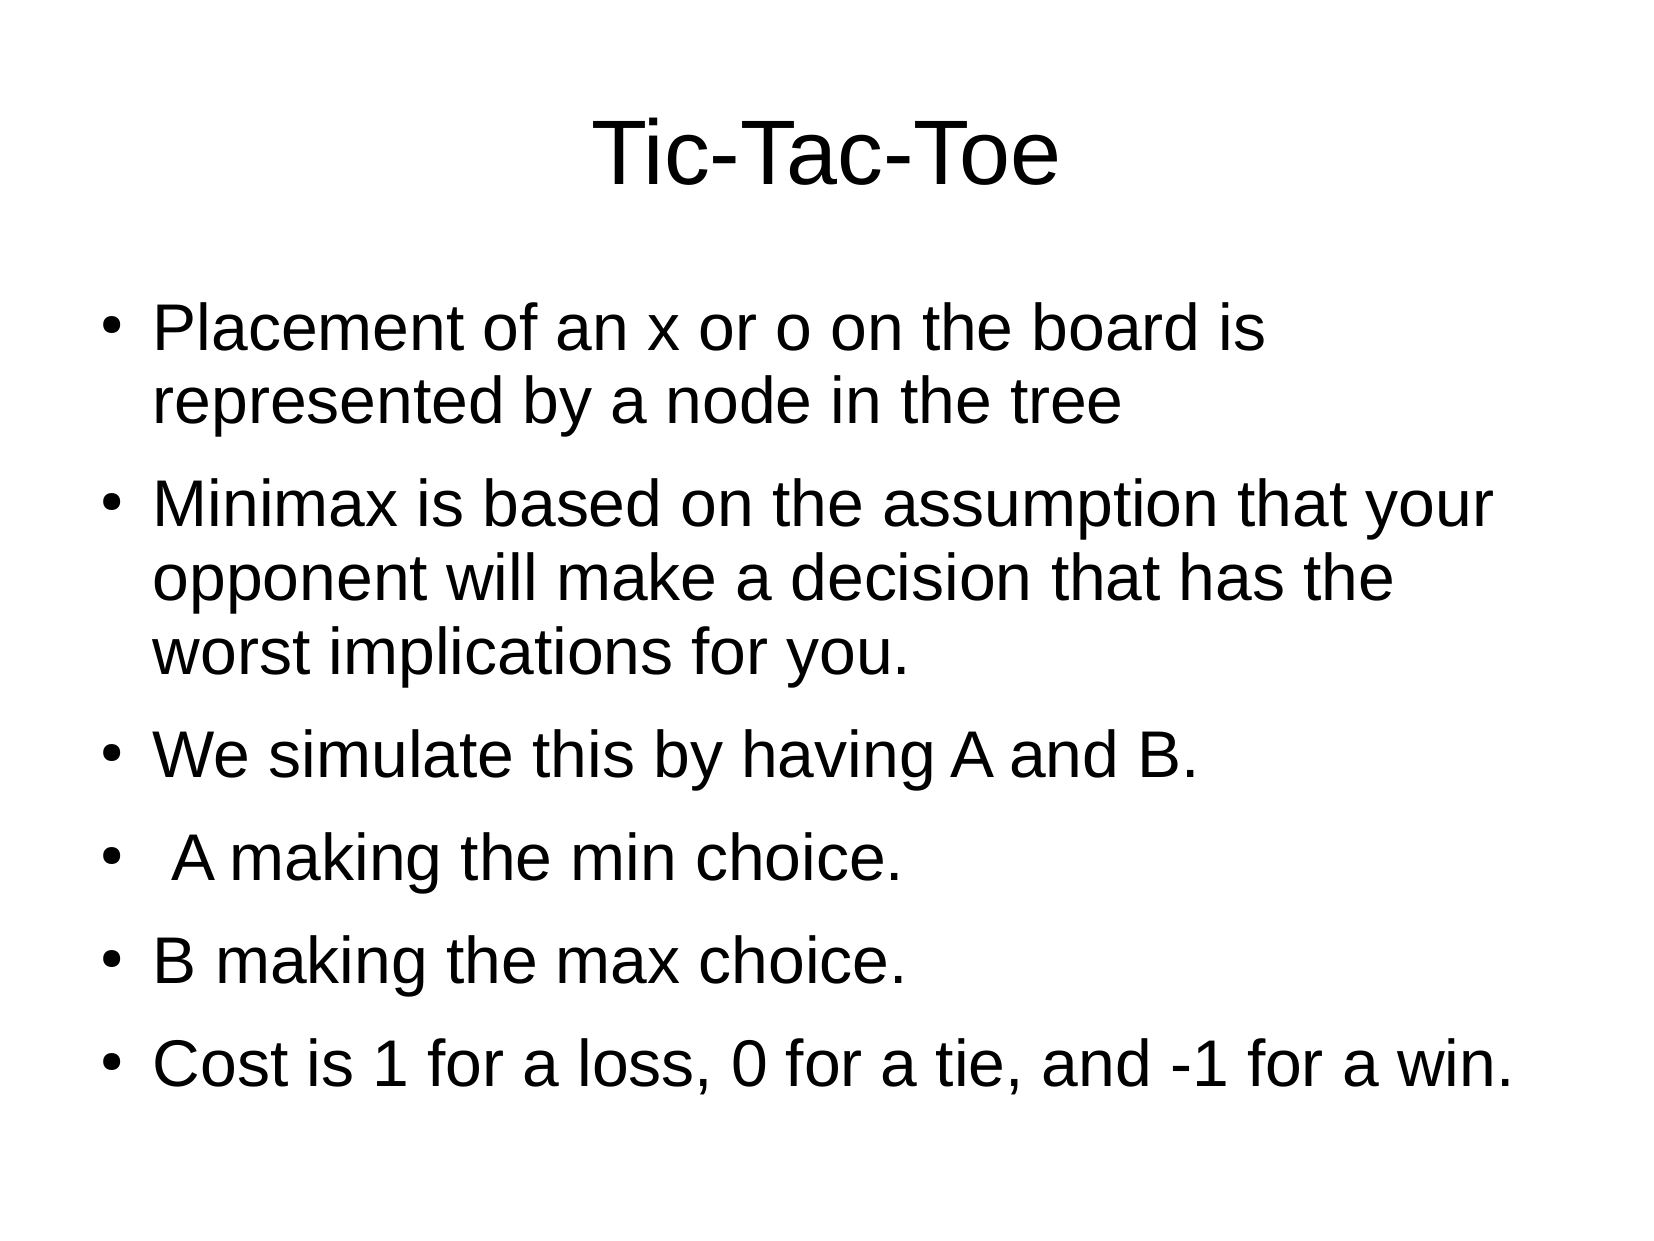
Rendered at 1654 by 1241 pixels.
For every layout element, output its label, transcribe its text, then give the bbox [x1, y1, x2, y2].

list Placement of an x or o on the board is represented by a node in the tree Minimax is based on the assumption that your opponent will make a decision that has the worst implications for you. We simulate this by having A and B. A making the min choice. B making the max choice. Cost is 1 for a loss, 0 for a tie, and -1 for a win. [82, 290, 1571, 1109]
title Tic-Tac-Toe [82, 56, 1571, 250]
